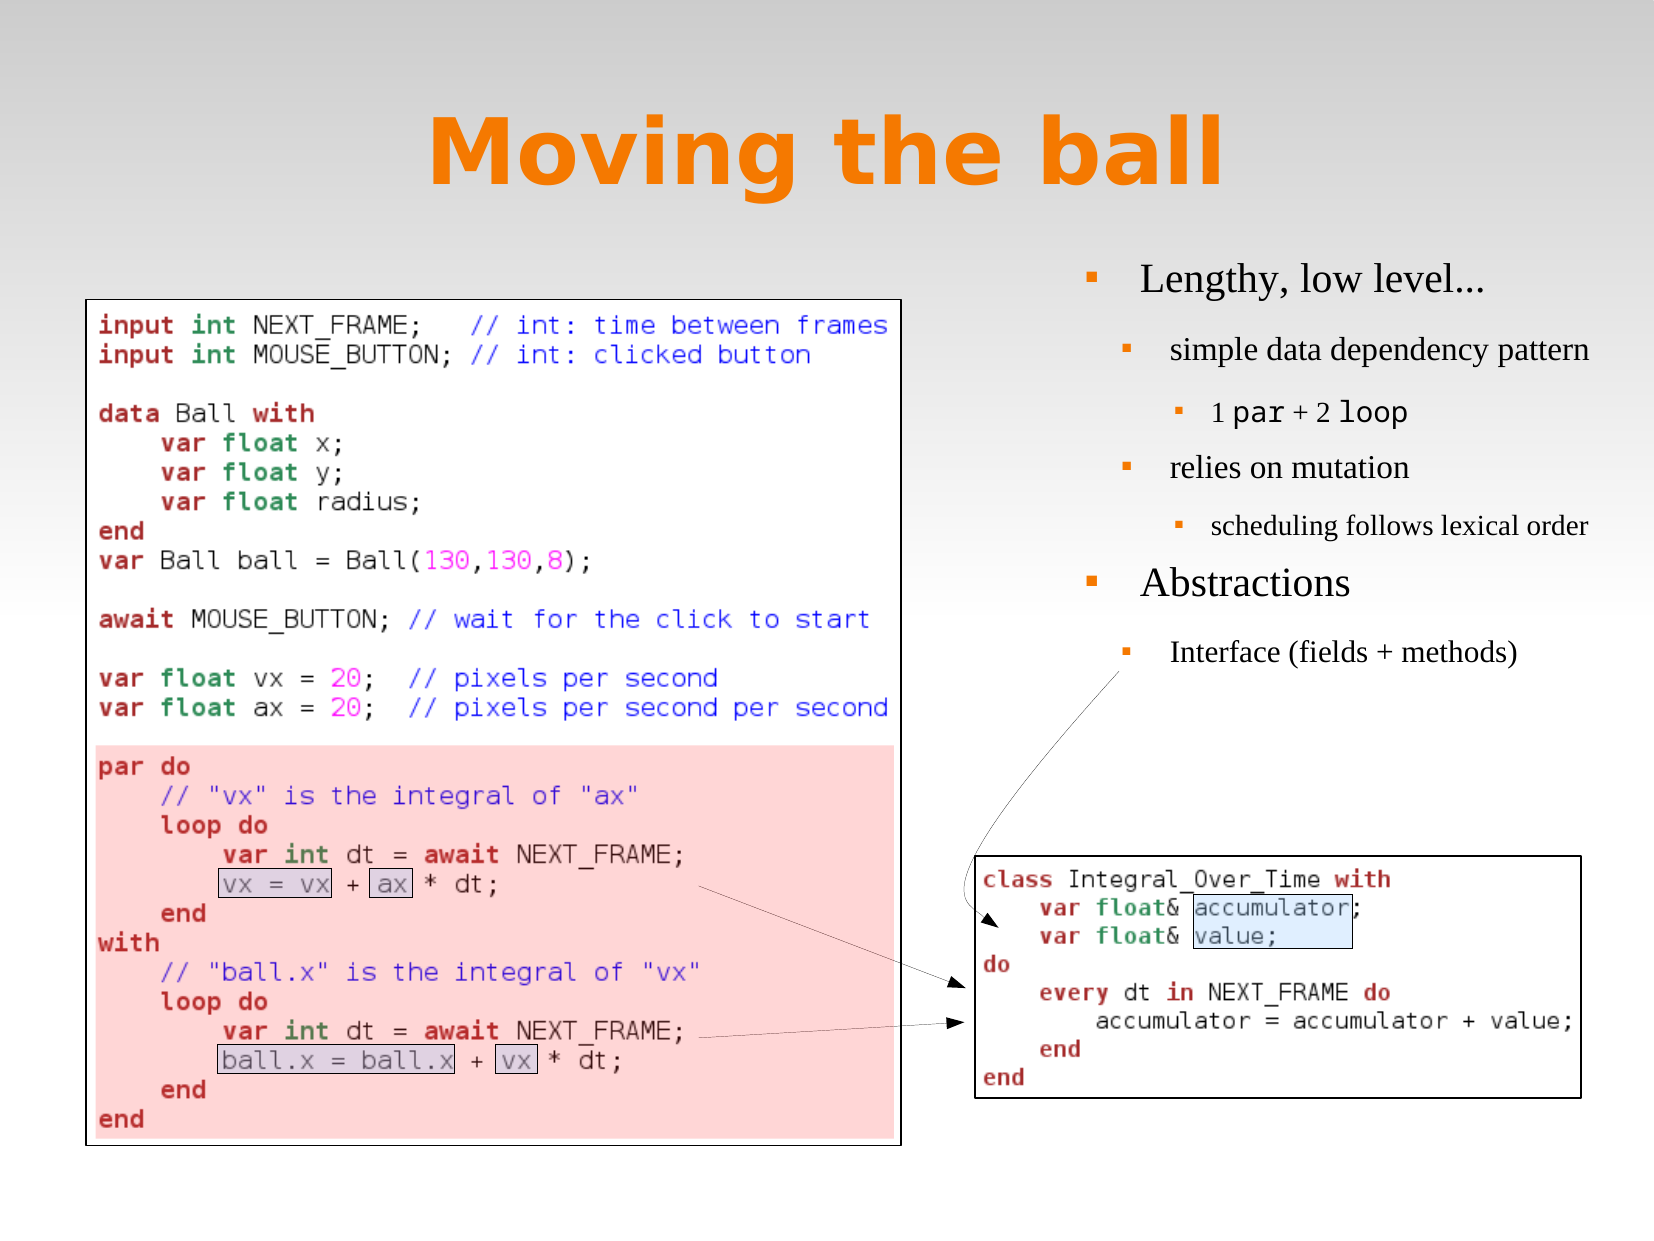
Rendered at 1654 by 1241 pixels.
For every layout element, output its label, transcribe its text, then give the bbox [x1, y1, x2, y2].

picture [86, 300, 901, 1145]
text_box [1193, 894, 1353, 949]
picture [894, 962, 901, 1026]
title Moving the ball [82, 49, 1571, 257]
list Lengthy, low level... simple data dependency pattern 1 par + 2 loop relies on mutation scheduling follows lexical order Abstractions Interface (fields + methods) [998, 254, 1651, 813]
text_box [95, 745, 894, 1139]
picture [975, 856, 1581, 1098]
